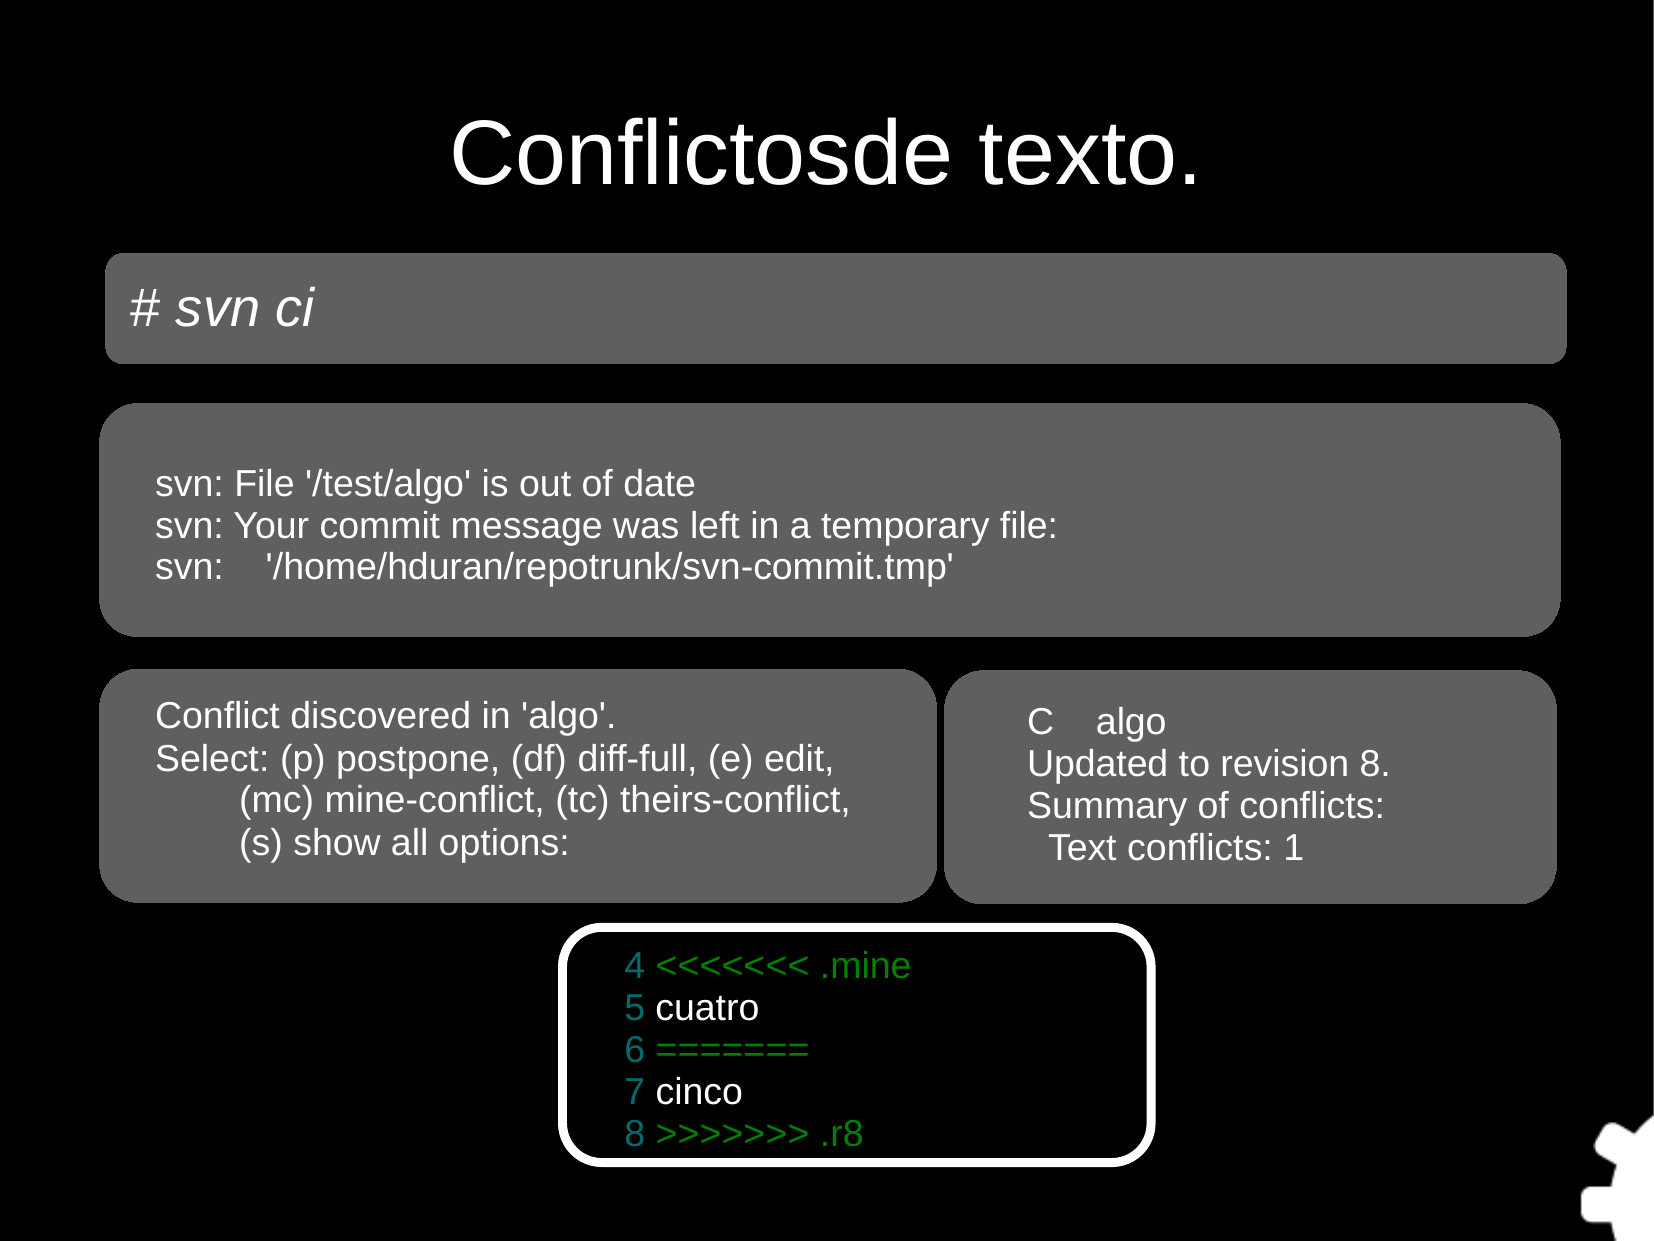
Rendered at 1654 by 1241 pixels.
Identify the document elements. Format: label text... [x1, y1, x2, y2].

text_box 4 <<<<<<< .mine 5 cuatro 6 ======= 7 cinco 8 >>>>>>> .r8 [588, 937, 1077, 1163]
text_box [104, 252, 1568, 365]
text_box # svn ci [115, 269, 1581, 346]
text_box [98, 668, 938, 904]
picture [0, 0, 1654, 1241]
text_box [98, 402, 1562, 638]
text_box Conflict discovered in 'algo'. Select: (p) postpone, (df) diff-full, (e) edit, (mc) mine-conflict, (tc) theirs-conflict, (s) show all options: [140, 687, 867, 871]
text_box C algo Updated to revision 8. Summary of conflicts: Text conflicts: 1 [1012, 693, 1495, 876]
text_box [562, 927, 1152, 1163]
title Conflictosde texto. [82, 49, 1571, 257]
text_box svn: File '/test/algo' is out of date svn: Your commit message was left in a temporary file: svn: '/home/hduran/repotrunk/svn-commit.tmp' [140, 454, 1073, 638]
text_box [943, 669, 1558, 905]
